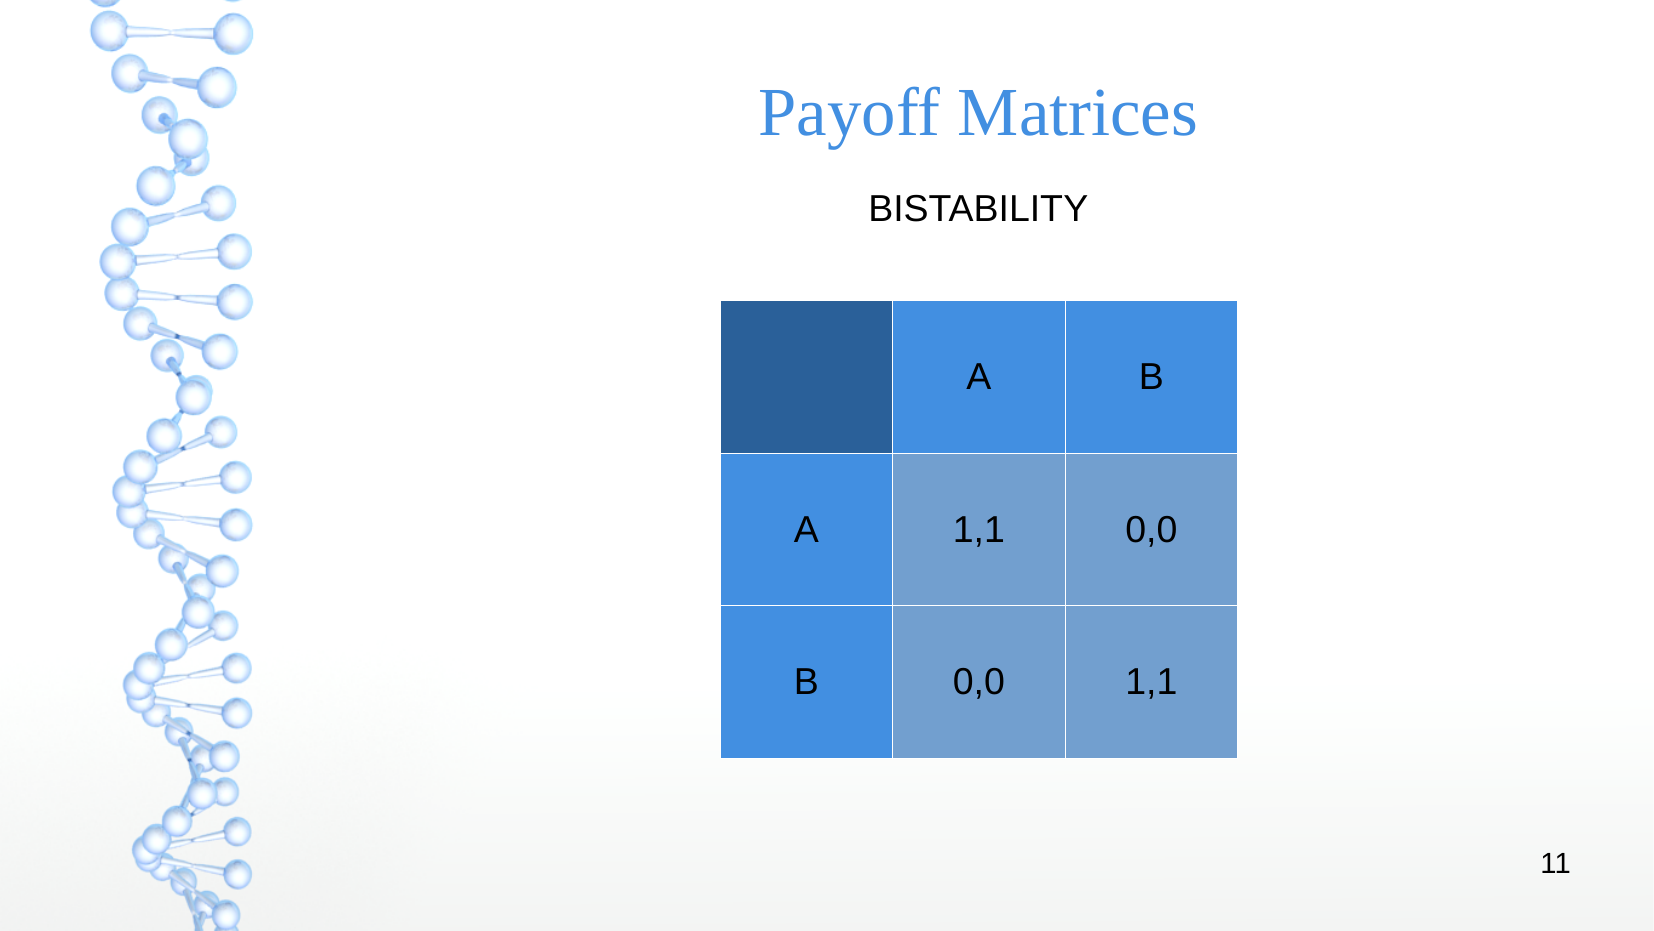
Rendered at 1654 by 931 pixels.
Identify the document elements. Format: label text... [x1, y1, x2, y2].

table_cell 0,0 [893, 606, 1065, 758]
title Payoff Matrices [303, 35, 1654, 180]
table_header A [893, 301, 1065, 453]
text_box BISTABILITY [303, 180, 1654, 237]
picture [0, 0, 1654, 931]
table_header B [1066, 301, 1237, 453]
table_cell A [721, 454, 892, 605]
table_cell 1,1 [1066, 606, 1237, 758]
table_cell 1,1 [893, 454, 1065, 605]
table_header [721, 301, 892, 453]
table_cell B [721, 606, 892, 758]
table_cell 0,0 [1066, 454, 1237, 605]
